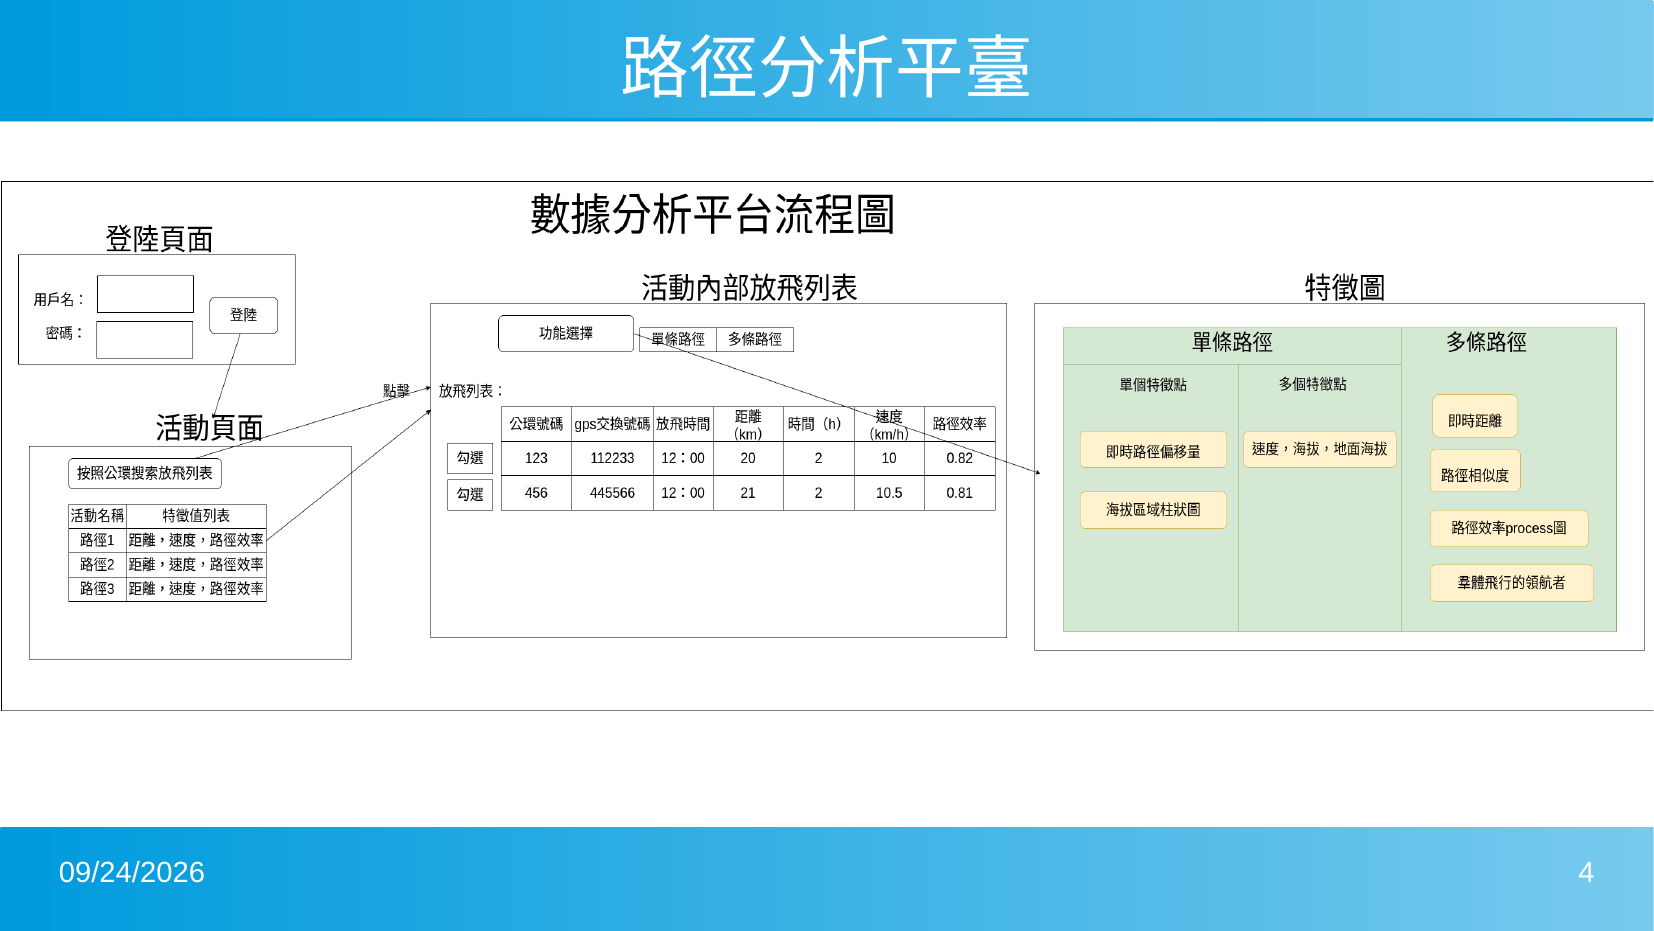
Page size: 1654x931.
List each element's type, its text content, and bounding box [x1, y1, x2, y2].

picture [1, 181, 1654, 711]
title 路徑分析平臺 [59, 28, 1595, 109]
